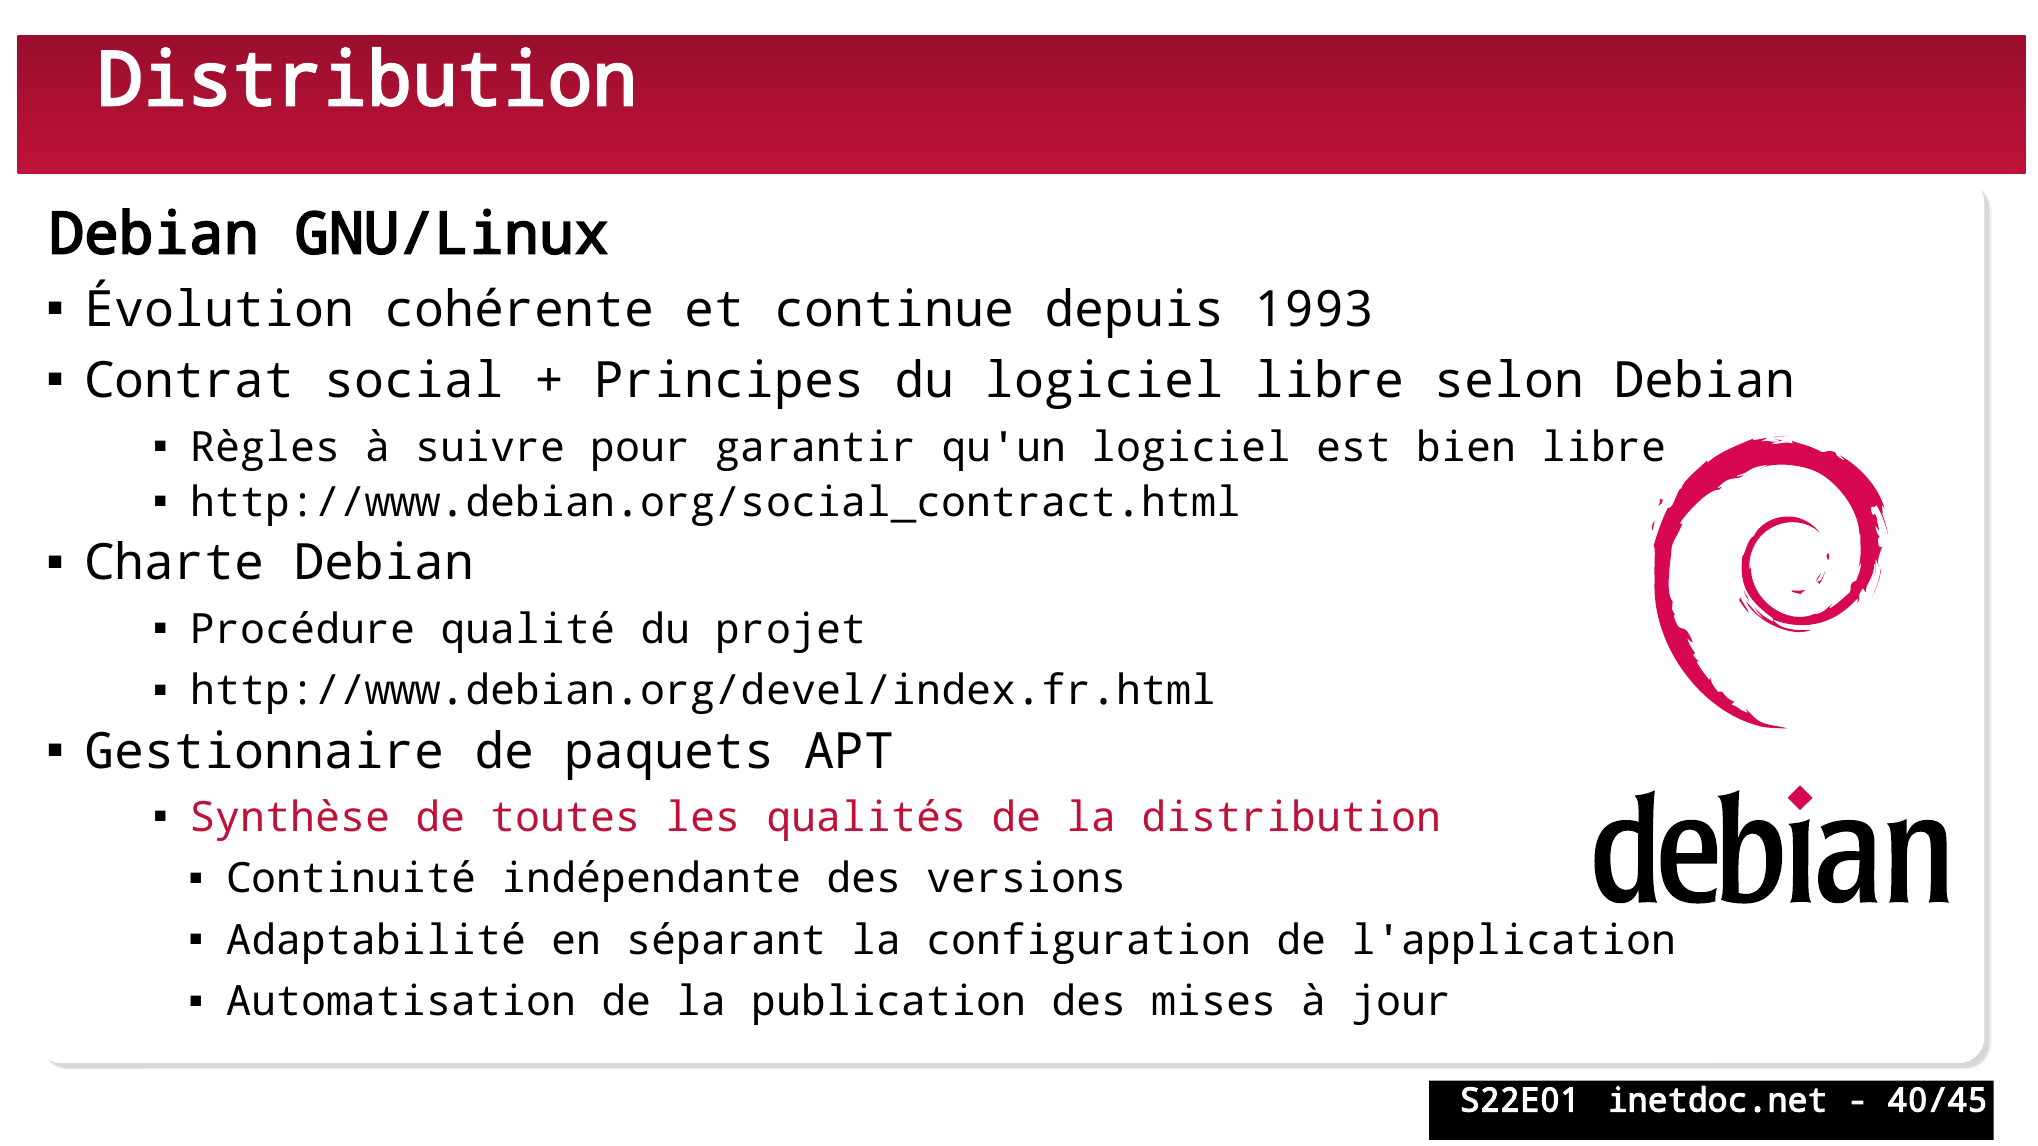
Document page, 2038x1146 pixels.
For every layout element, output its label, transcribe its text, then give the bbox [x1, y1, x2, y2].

text_box Debian GNU/Linux Évolution cohérente et continue depuis 1993 Contrat social + Principes du logiciel libre selon Debian Règles à suivre pour garantir qu'un logiciel est bien libre http://www.debian.org/social_contract.html Charte Debian Procédure qualité du projet http://www.debian.org/devel/index.fr.html Gestionnaire de paquets APT Synthèse de toutes les qualités de la distribution Continuité indépendante des versions Adaptabilité en séparant la configuration de l'application Automatisation de la publication des mises à jour [35, 177, 1985, 1064]
text_box Distribution [17, 35, 2026, 174]
text_box S22E01 inetdoc.net - 45/45 [1429, 1080, 1994, 1140]
picture [1594, 435, 1949, 904]
